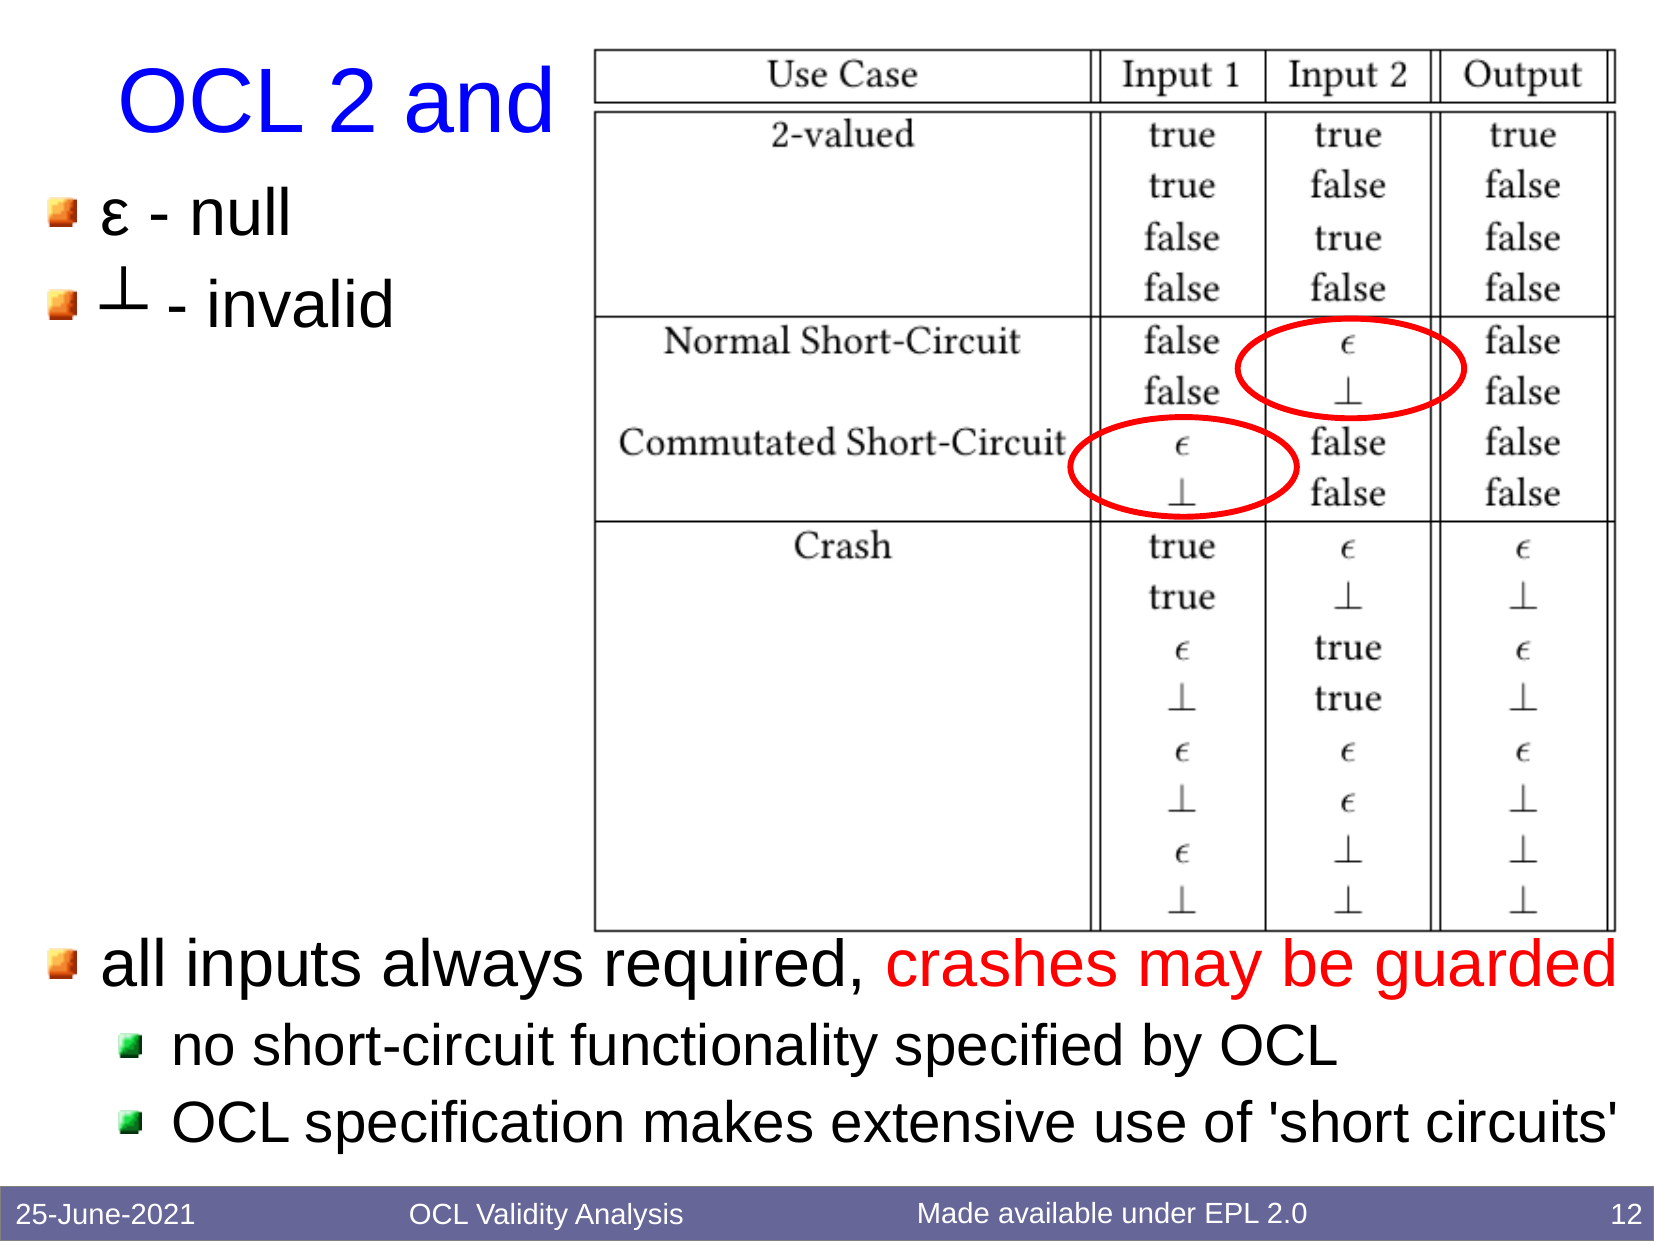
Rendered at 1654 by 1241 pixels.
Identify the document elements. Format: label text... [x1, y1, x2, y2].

list ε - null ┴ - invalid all inputs always required, crashes may be guarded no short-circuit functionality specified by OCL OCL specification makes extensive use of 'short circuits' [29, 174, 1654, 1179]
title OCL 2 and [31, 24, 643, 174]
picture [587, 42, 1622, 938]
